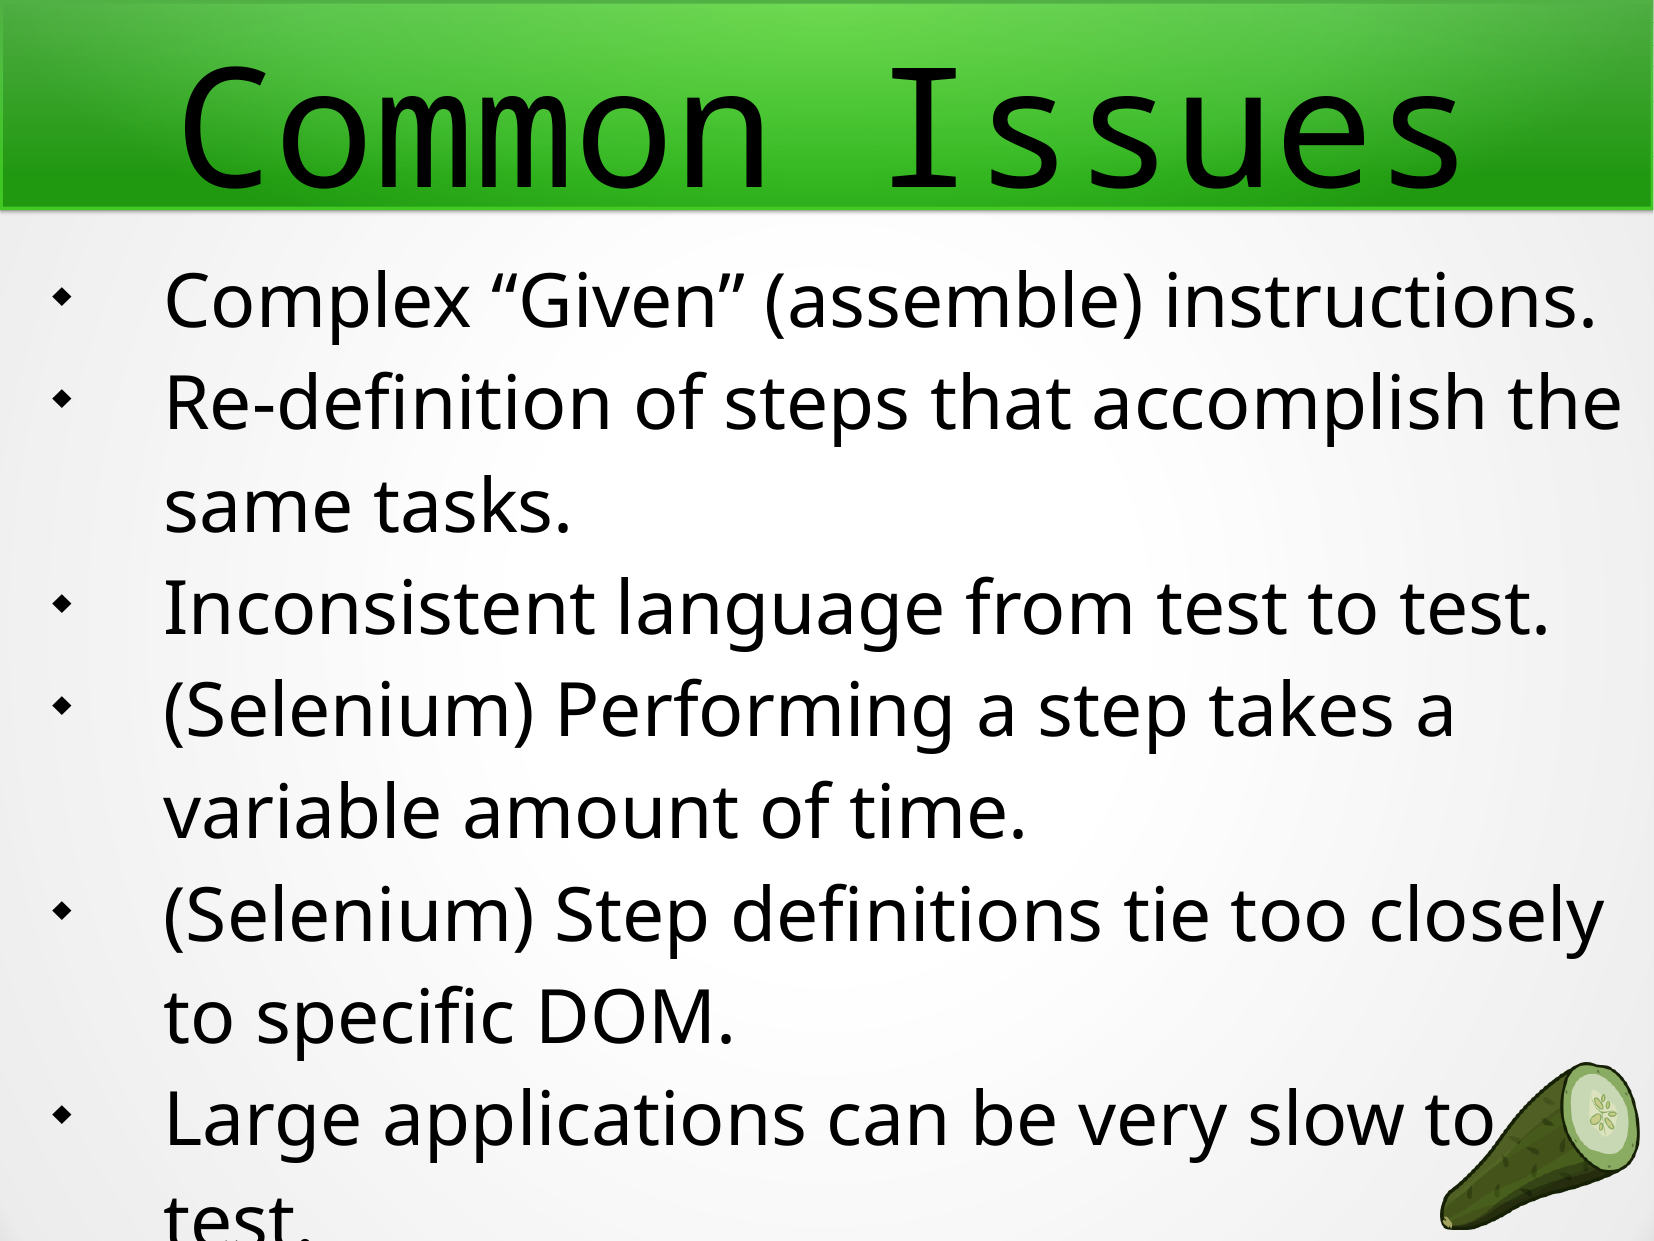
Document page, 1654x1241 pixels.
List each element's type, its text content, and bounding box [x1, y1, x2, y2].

text_box Complex “Given” (assemble) instructions. Re-definition of steps that accomplish the same tasks. Inconsistent language from test to test. (Selenium) Performing a step takes a variable amount of time. (Selenium) Step definitions tie too closely to specific DOM. Large applications can be very slow to test. [15, 240, 1651, 1241]
text_box Common Issues [15, 1, 1636, 211]
